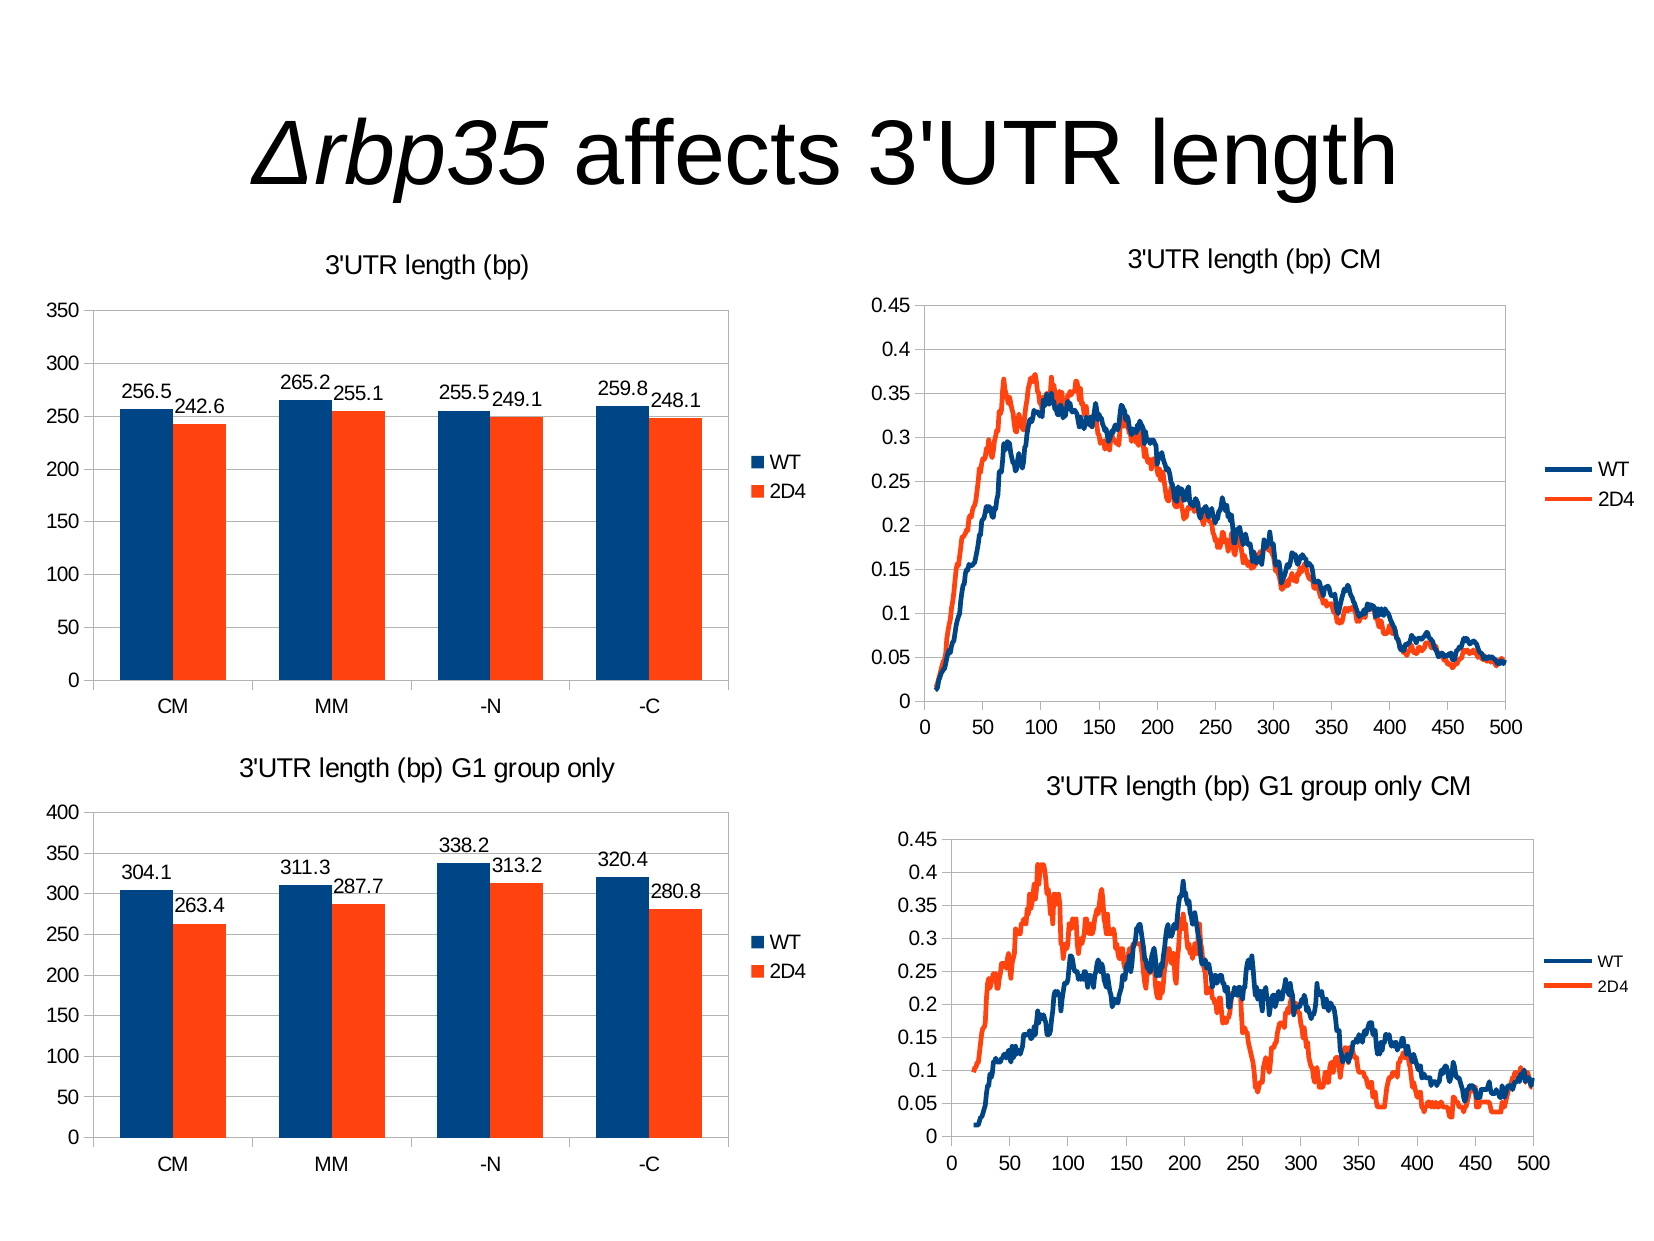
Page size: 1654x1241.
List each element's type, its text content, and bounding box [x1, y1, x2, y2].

title Δrbp35 affects 3'UTR length [82, 49, 1571, 257]
chart [855, 218, 1654, 1201]
chart [30, 225, 826, 1186]
